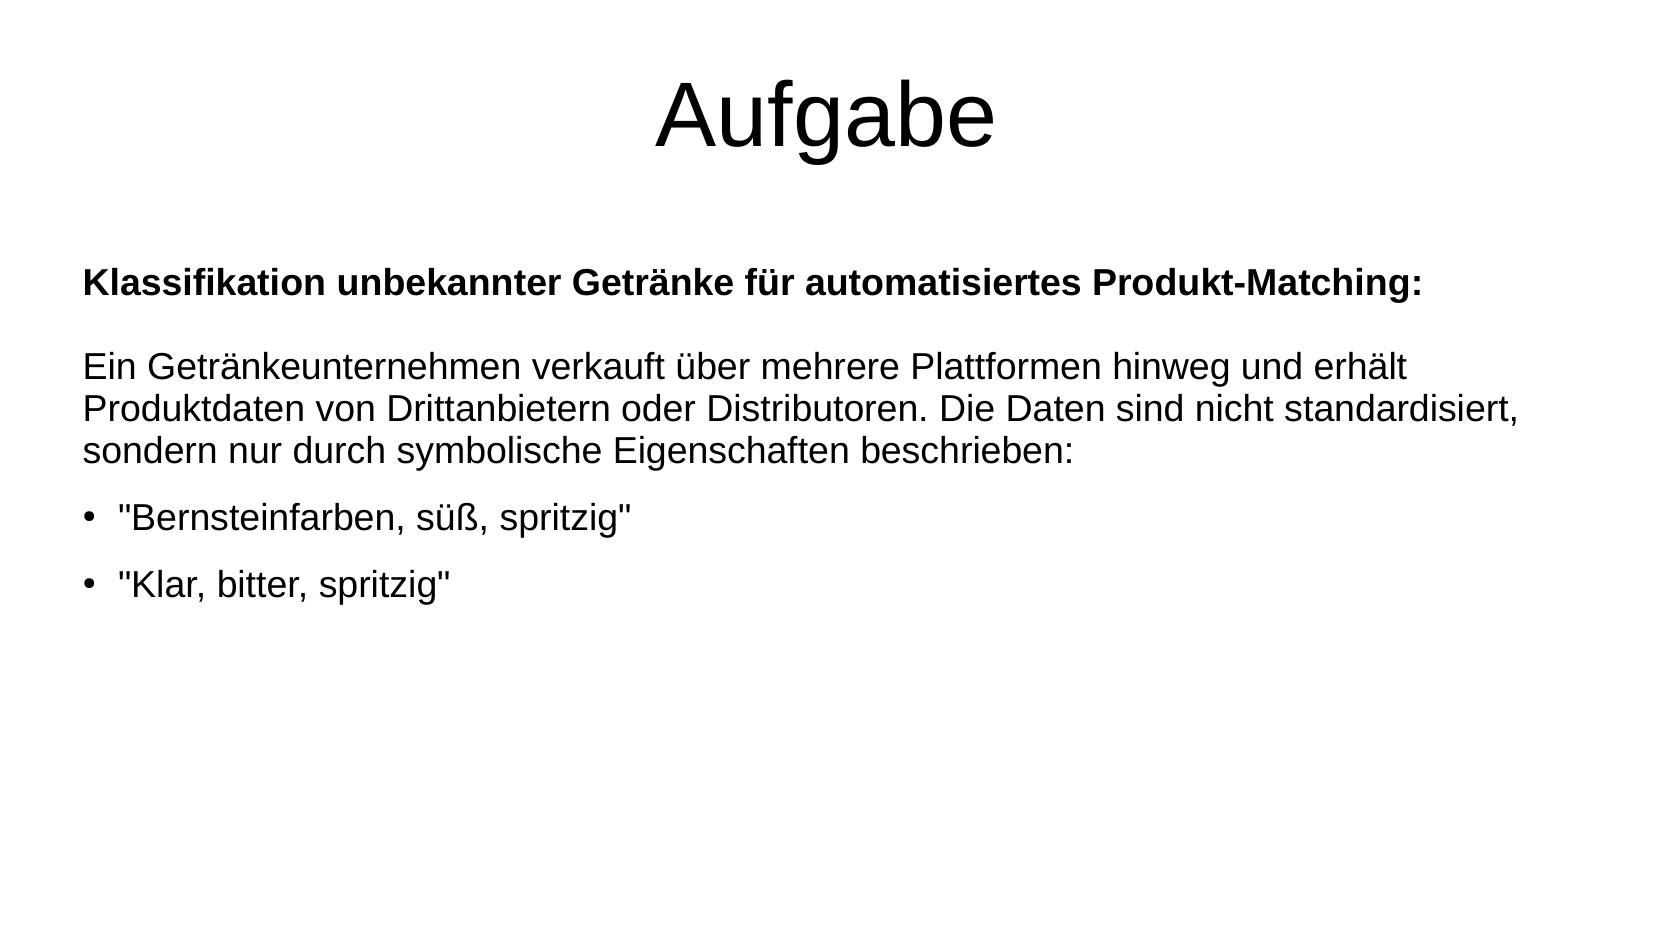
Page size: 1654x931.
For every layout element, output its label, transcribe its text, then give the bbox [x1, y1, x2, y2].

text_box Klassifikation unbekannter Getränke für automatisiertes Produkt-Matching: Ein Getränkeunternehmen verkauft über mehrere Plattformen hinweg und erhält Produktdaten von Drittanbietern oder Distributoren. Die Daten sind nicht standardisiert, sondern nur durch symbolische Eigenschaften beschrieben: "Bernsteinfarben, süß, spritzig" "Klar, bitter, spritzig" [82, 204, 1571, 664]
title Aufgabe [82, 37, 1571, 193]
